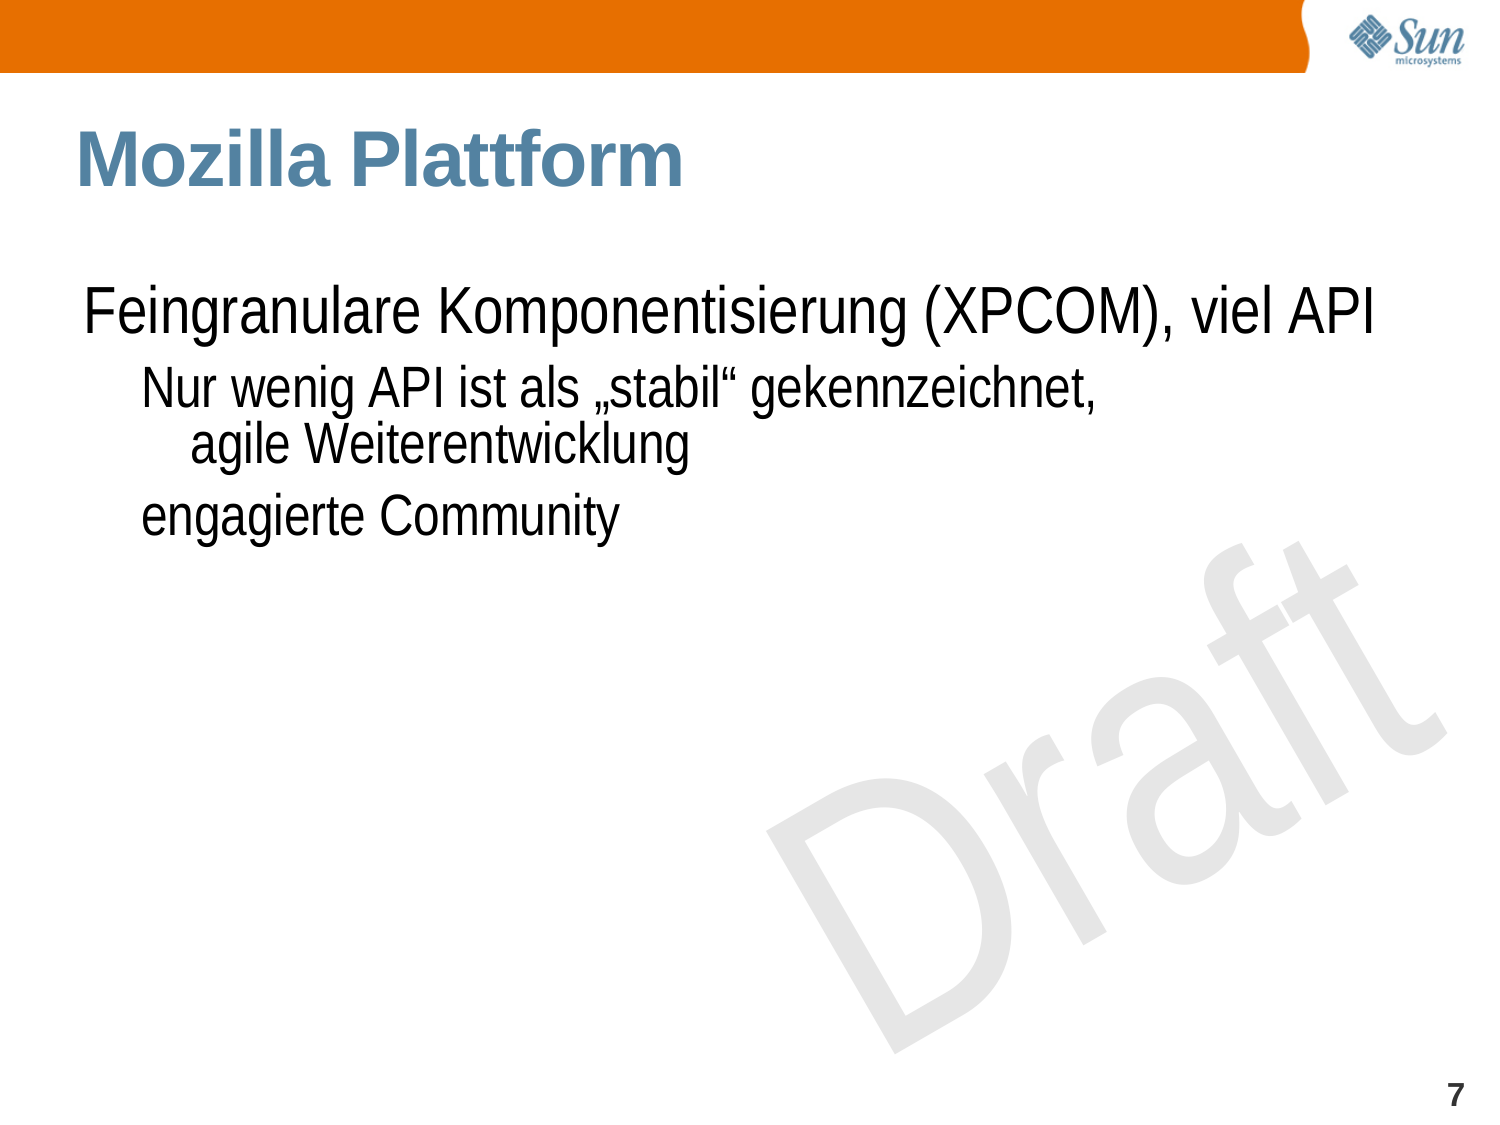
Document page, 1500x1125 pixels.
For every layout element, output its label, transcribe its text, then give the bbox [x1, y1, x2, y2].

title Mozilla Plattform [75, 123, 1437, 227]
picture [0, 0, 1500, 73]
list Feingranulare Komponentisierung (XPCOM), viel API Nur wenig API ist als „stabil“ gekennzeichnet, agile Weiterentwicklung engagierte Community [64, 281, 1429, 1007]
